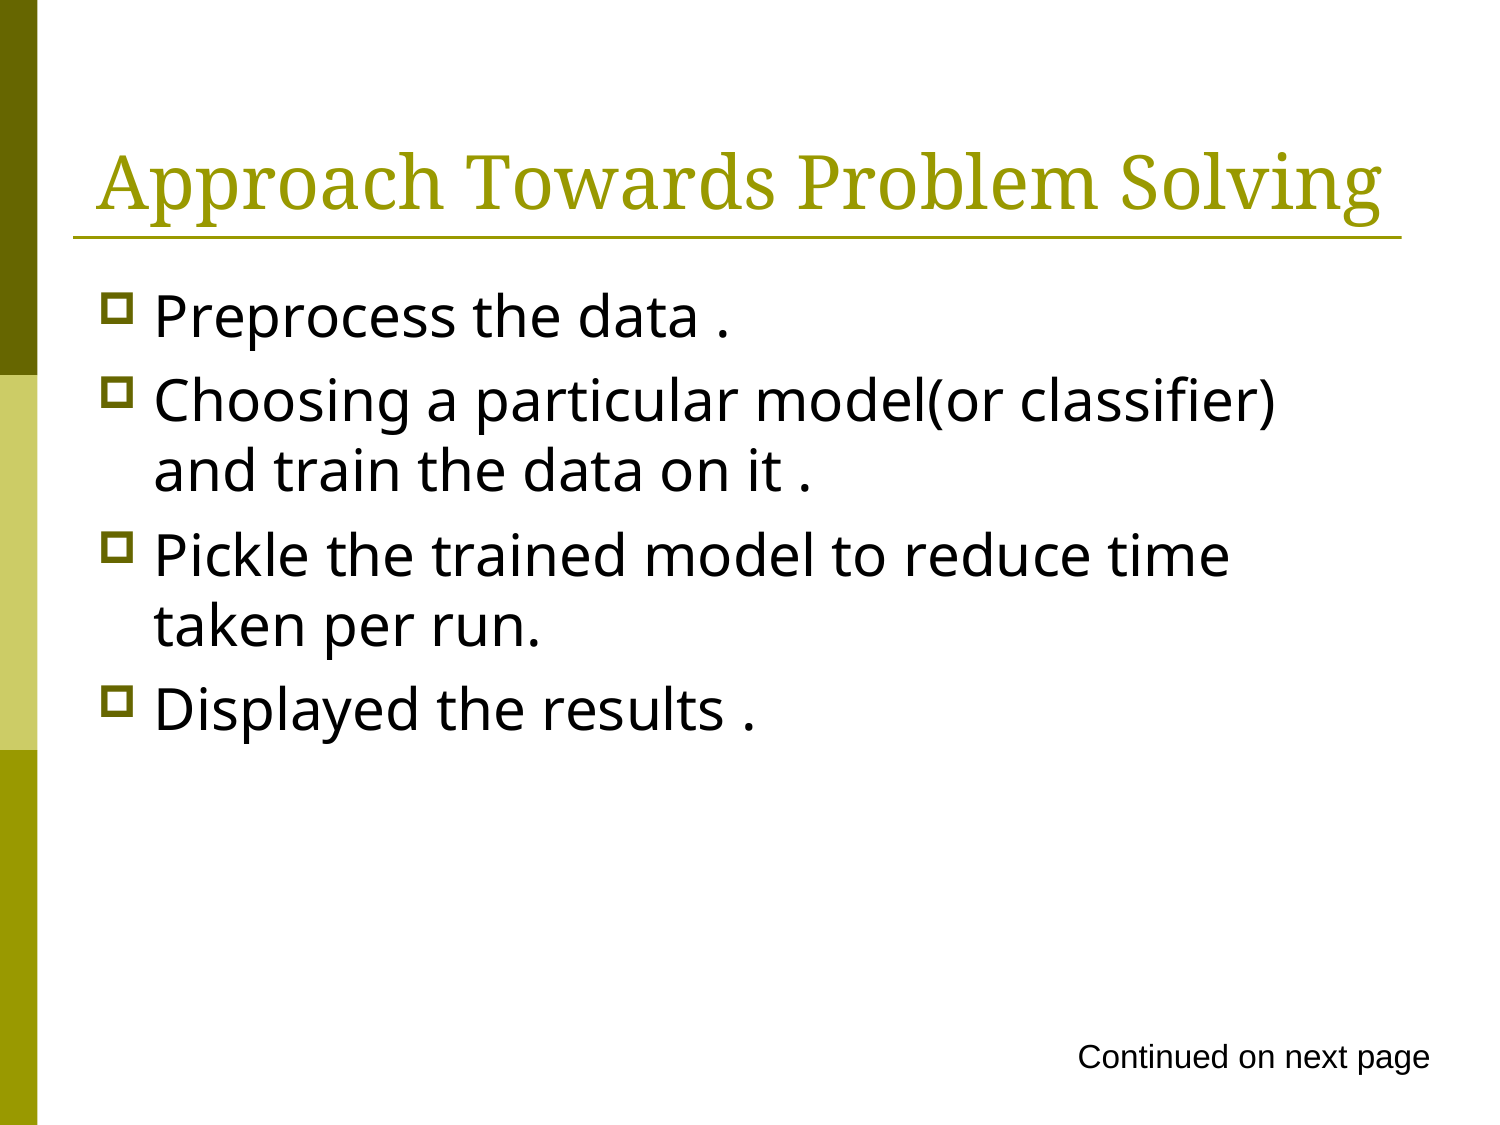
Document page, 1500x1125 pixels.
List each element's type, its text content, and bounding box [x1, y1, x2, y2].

title Approach Towards Problem Solving [75, 45, 1426, 233]
text_box Continued on next page [1062, 1027, 1465, 1083]
list Preprocess the data . Choosing a particular model(or classifier) and train the data on it . Pickle the trained model to reduce time taken per run. Displayed the results . [82, 271, 1358, 1015]
